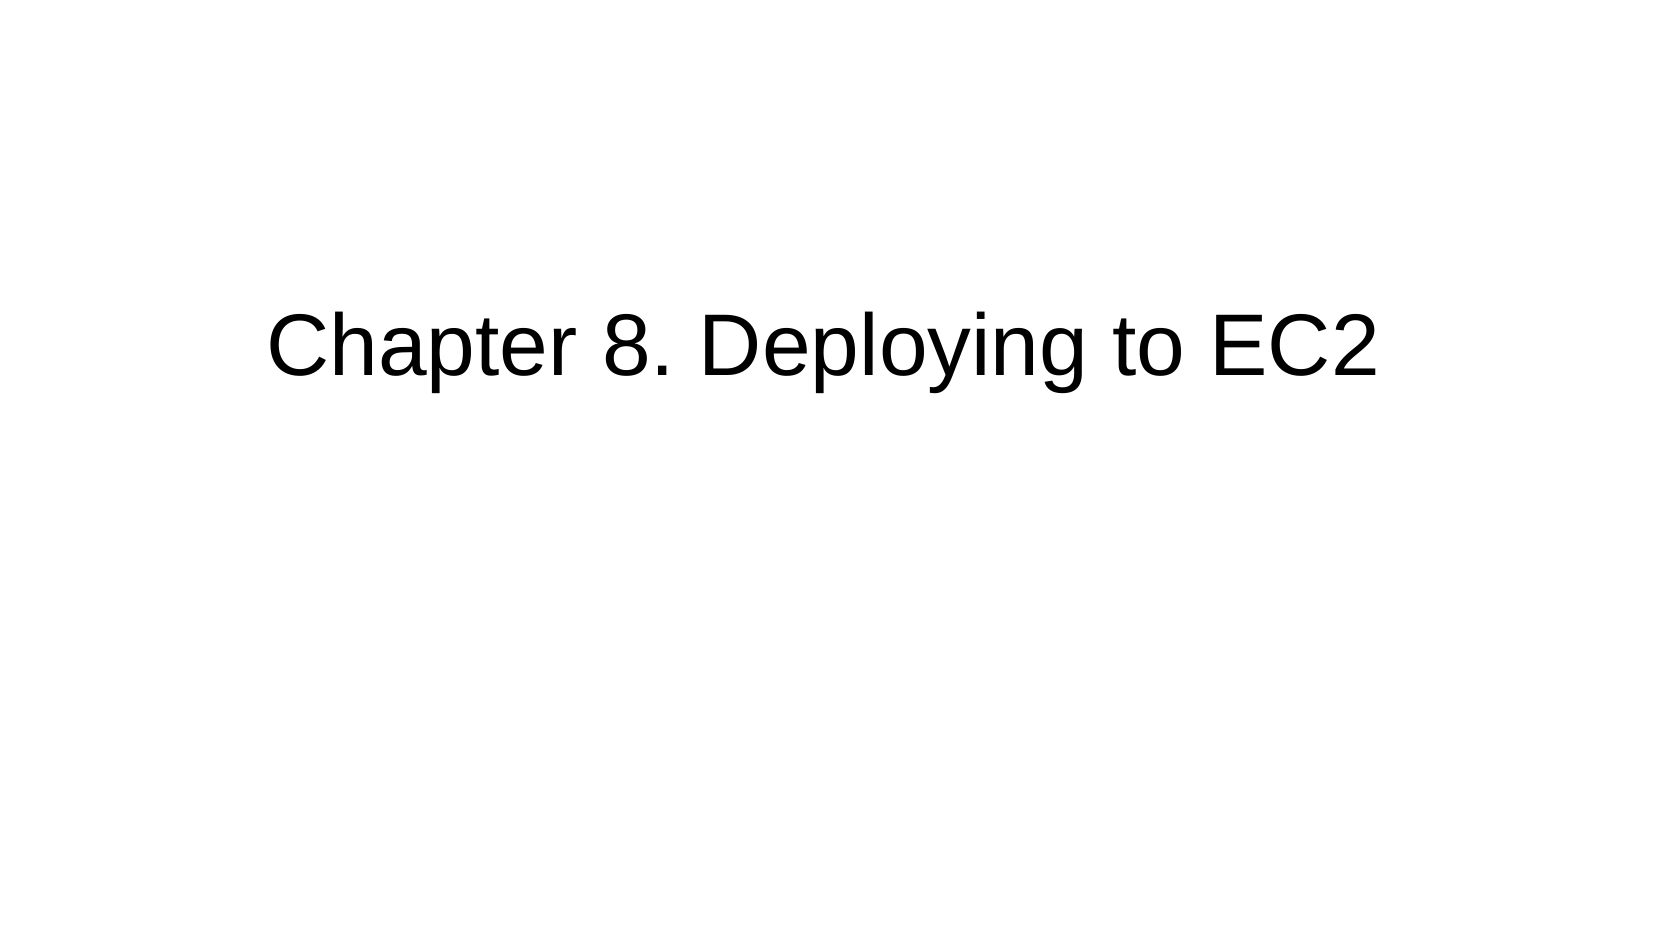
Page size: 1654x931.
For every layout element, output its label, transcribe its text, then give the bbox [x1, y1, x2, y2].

title Chapter 8. Deploying to EC2 [53, 267, 1595, 423]
